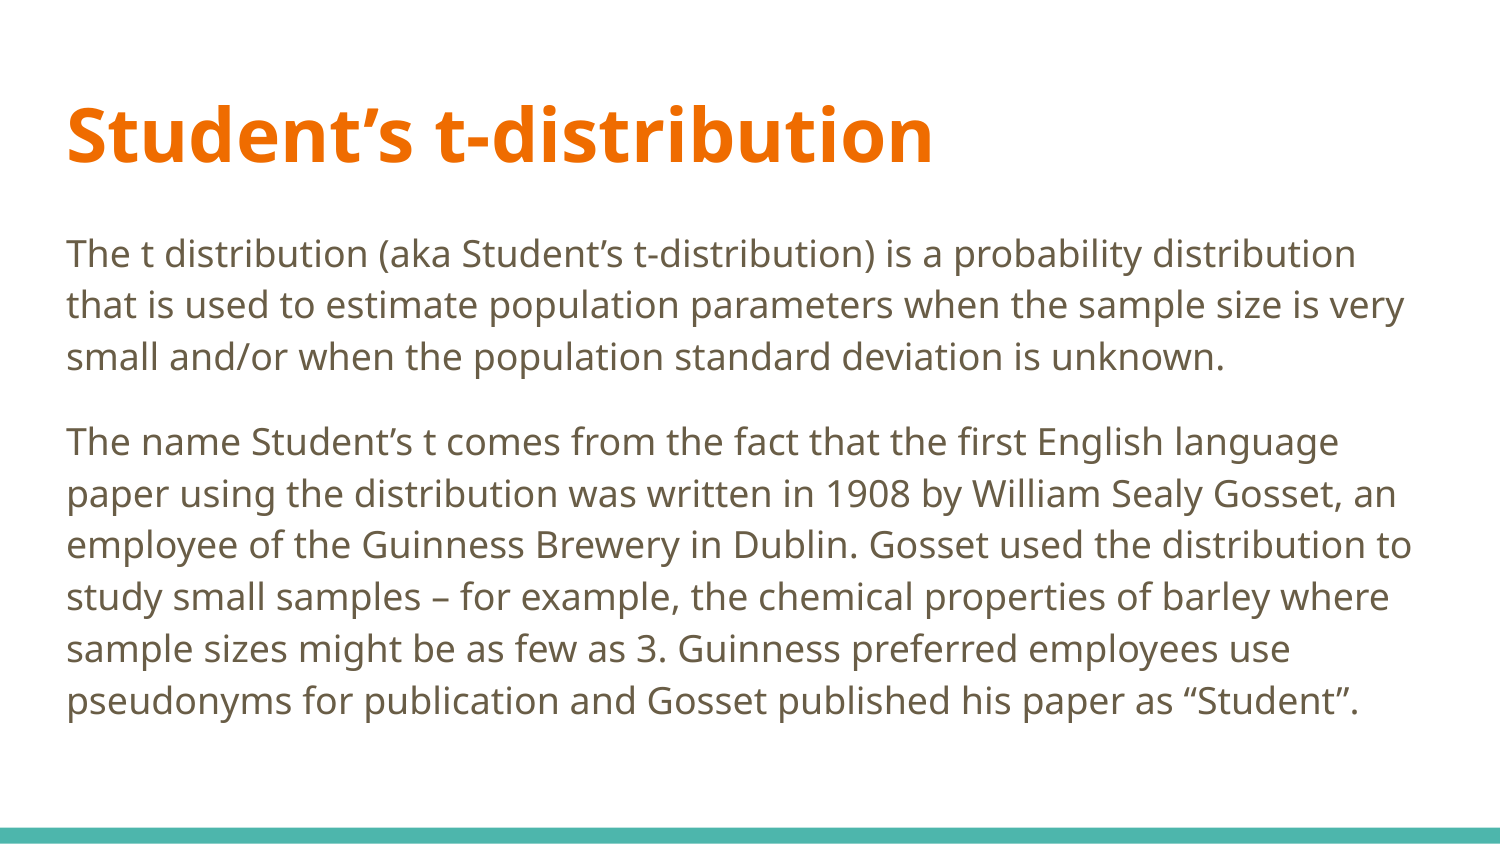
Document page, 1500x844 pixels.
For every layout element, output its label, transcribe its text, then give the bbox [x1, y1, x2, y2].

list The t distribution (aka Student’s t-distribution) is a probability distribution that is used to estimate population parameters when the sample size is very small and/or when the population standard deviation is unknown. The name Student’s t comes from the fact that the first English language paper using the distribution was written in 1908 by William Sealy Gosset, an employee of the Guinness Brewery in Dublin. Gosset used the distribution to study small samples – for example, the chemical properties of barley where sample sizes might be as few as 3. Guinness preferred employees use pseudonyms for publication and Gosset published his paper as “Student”. [51, 207, 1449, 750]
title Student’s t-distribution [51, 72, 1449, 189]
